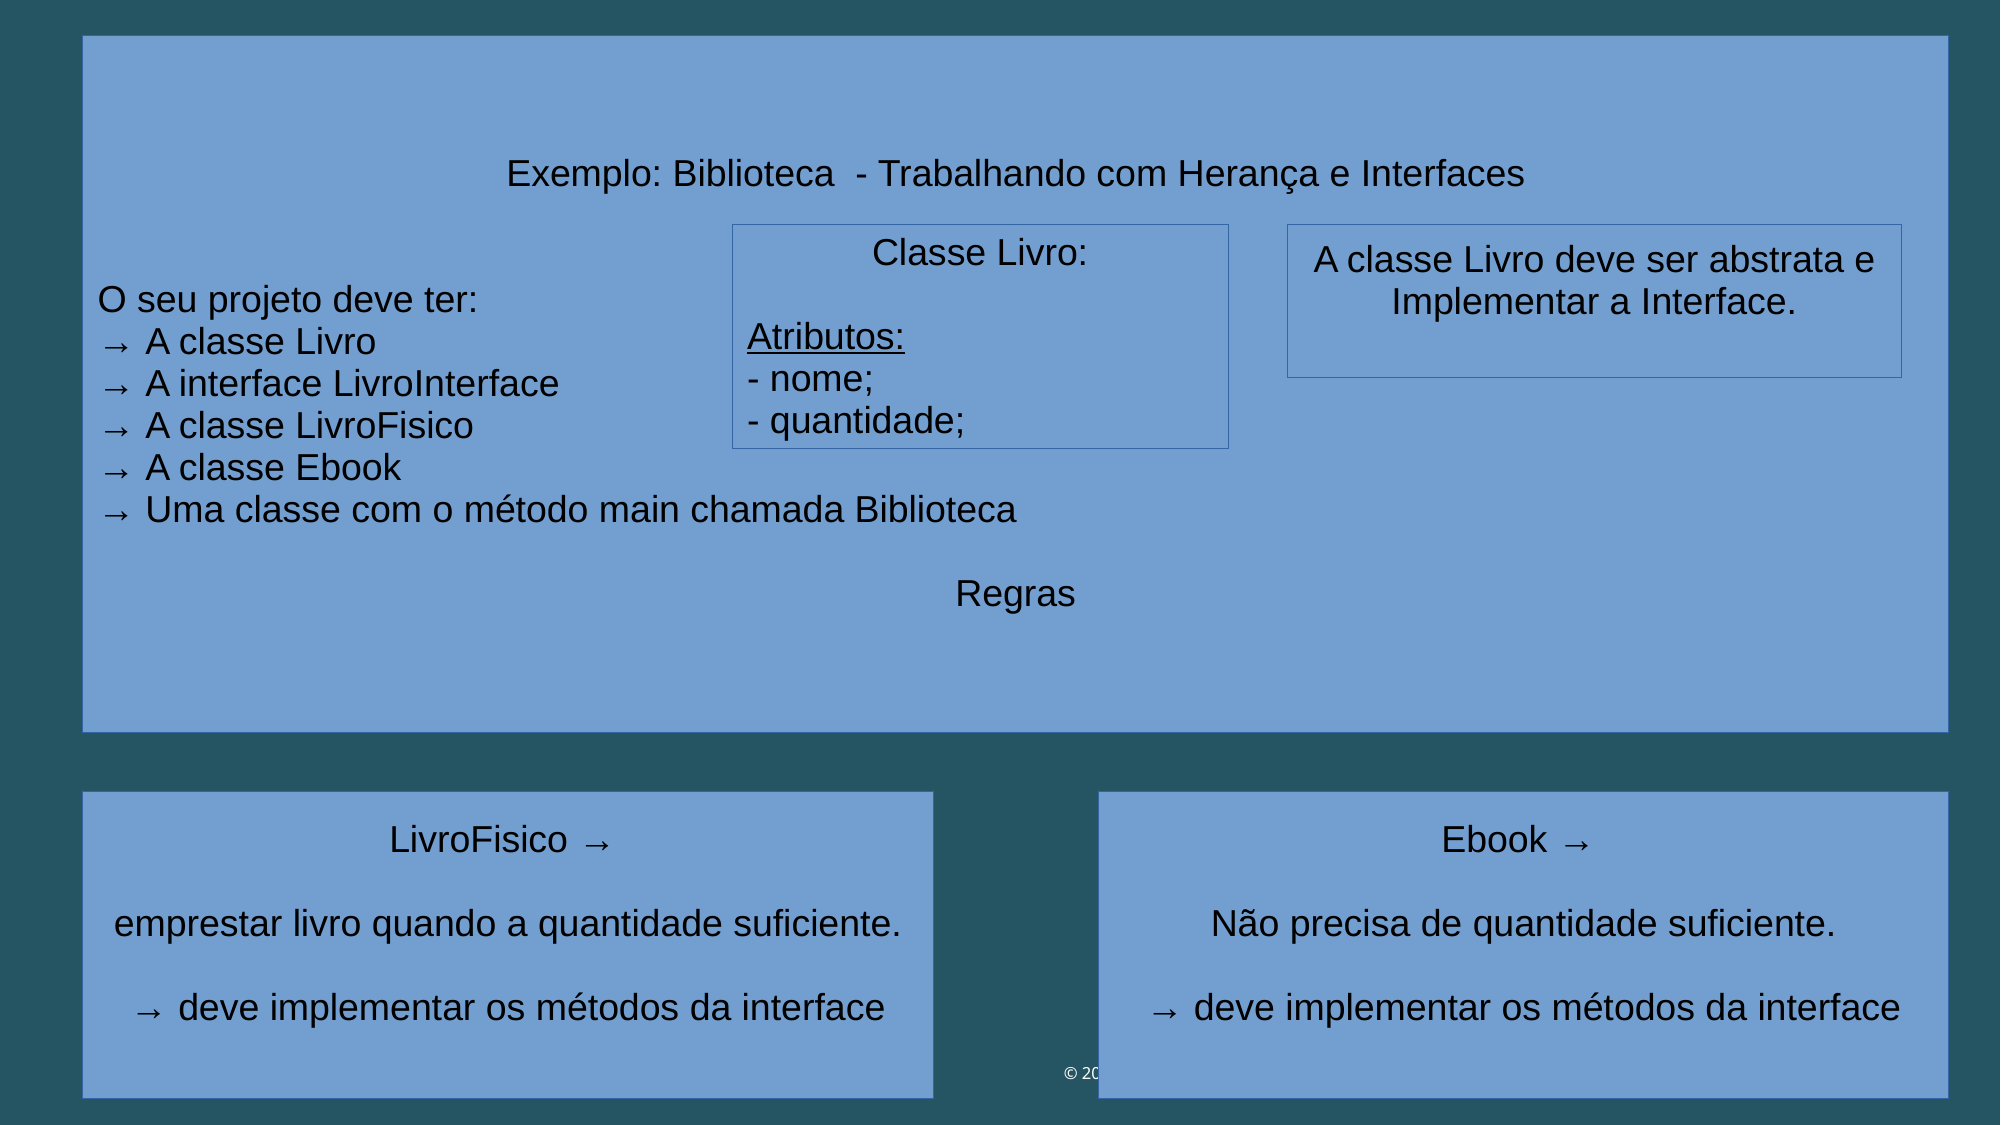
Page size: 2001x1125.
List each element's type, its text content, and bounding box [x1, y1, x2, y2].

text_box A classe Livro deve ser abstrata e Implementar a Interface. [1287, 224, 1902, 378]
text_box Classe Livro: Atributos: - nome; - quantidade; [732, 224, 1229, 449]
text_box LivroFisico → emprestar livro quando a quantidade suficiente. → deve implementar os métodos da interface [82, 791, 934, 1099]
text_box Exemplo: Biblioteca - Trabalhando com Herança e Interfaces O seu projeto deve ter: → A classe Livro → A interface LivroInterface → A classe LivroFisico → A classe Ebook → Uma classe com o método main chamada Biblioteca Regras [82, 35, 1949, 733]
text_box Ebook → Não precisa de quantidade suficiente. → deve implementar os métodos da interface [1098, 791, 1949, 1099]
